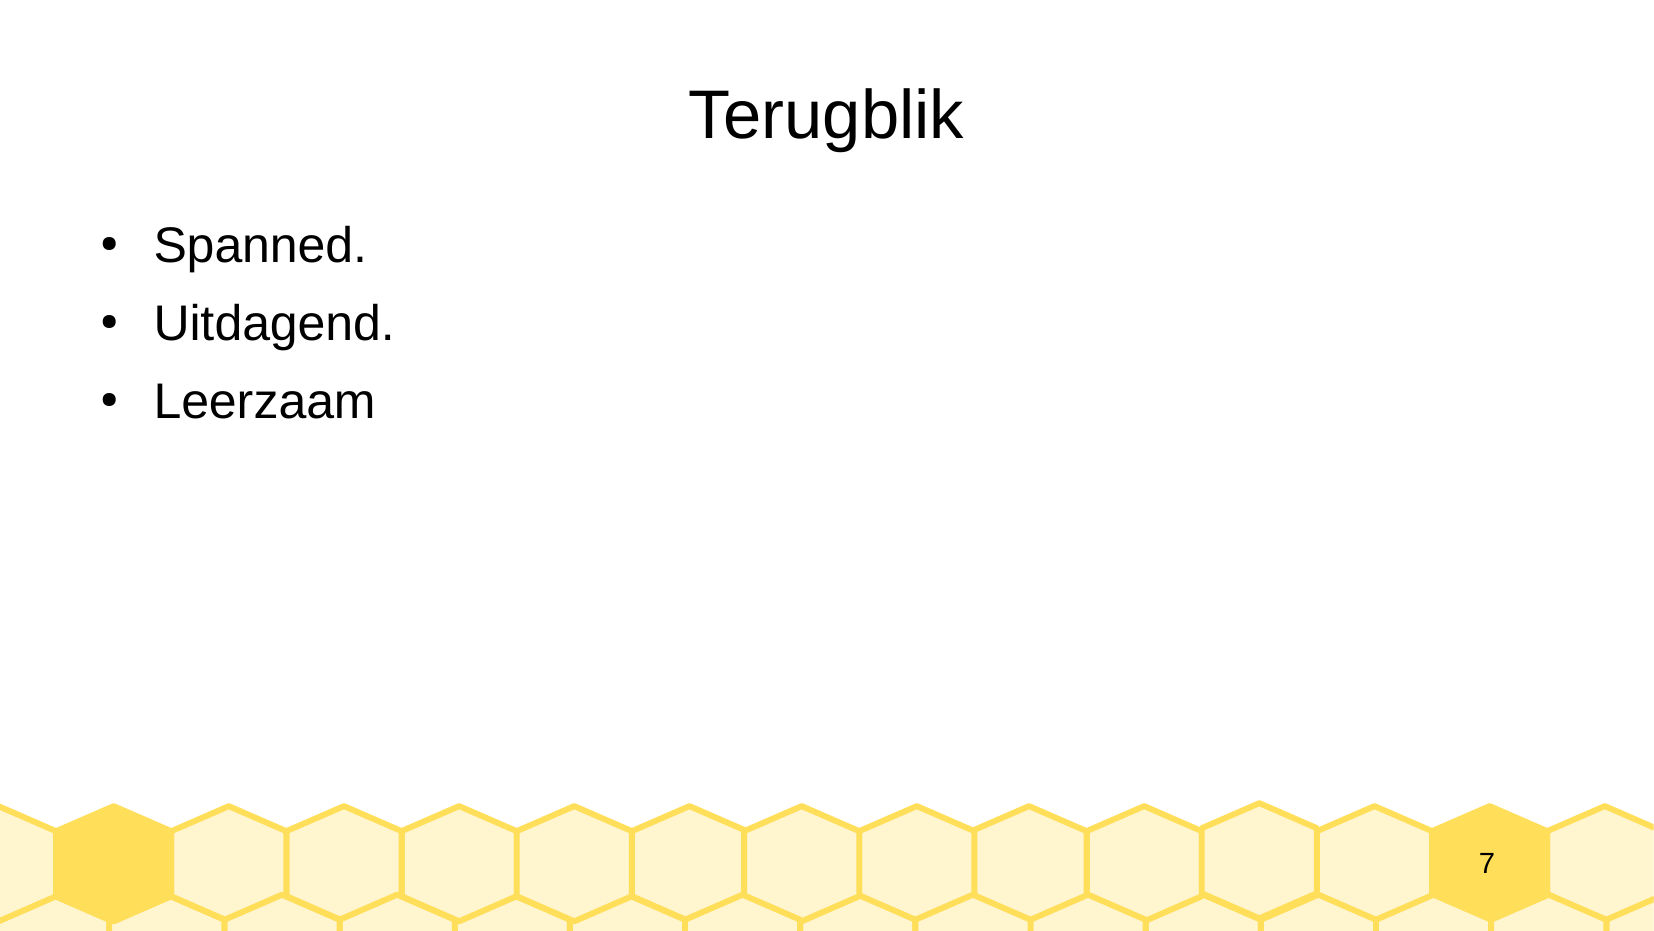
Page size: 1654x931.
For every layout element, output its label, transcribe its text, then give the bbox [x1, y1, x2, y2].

title Terugblik [82, 37, 1571, 193]
list Spanned. Uitdagend. Leerzaam [82, 217, 1571, 758]
